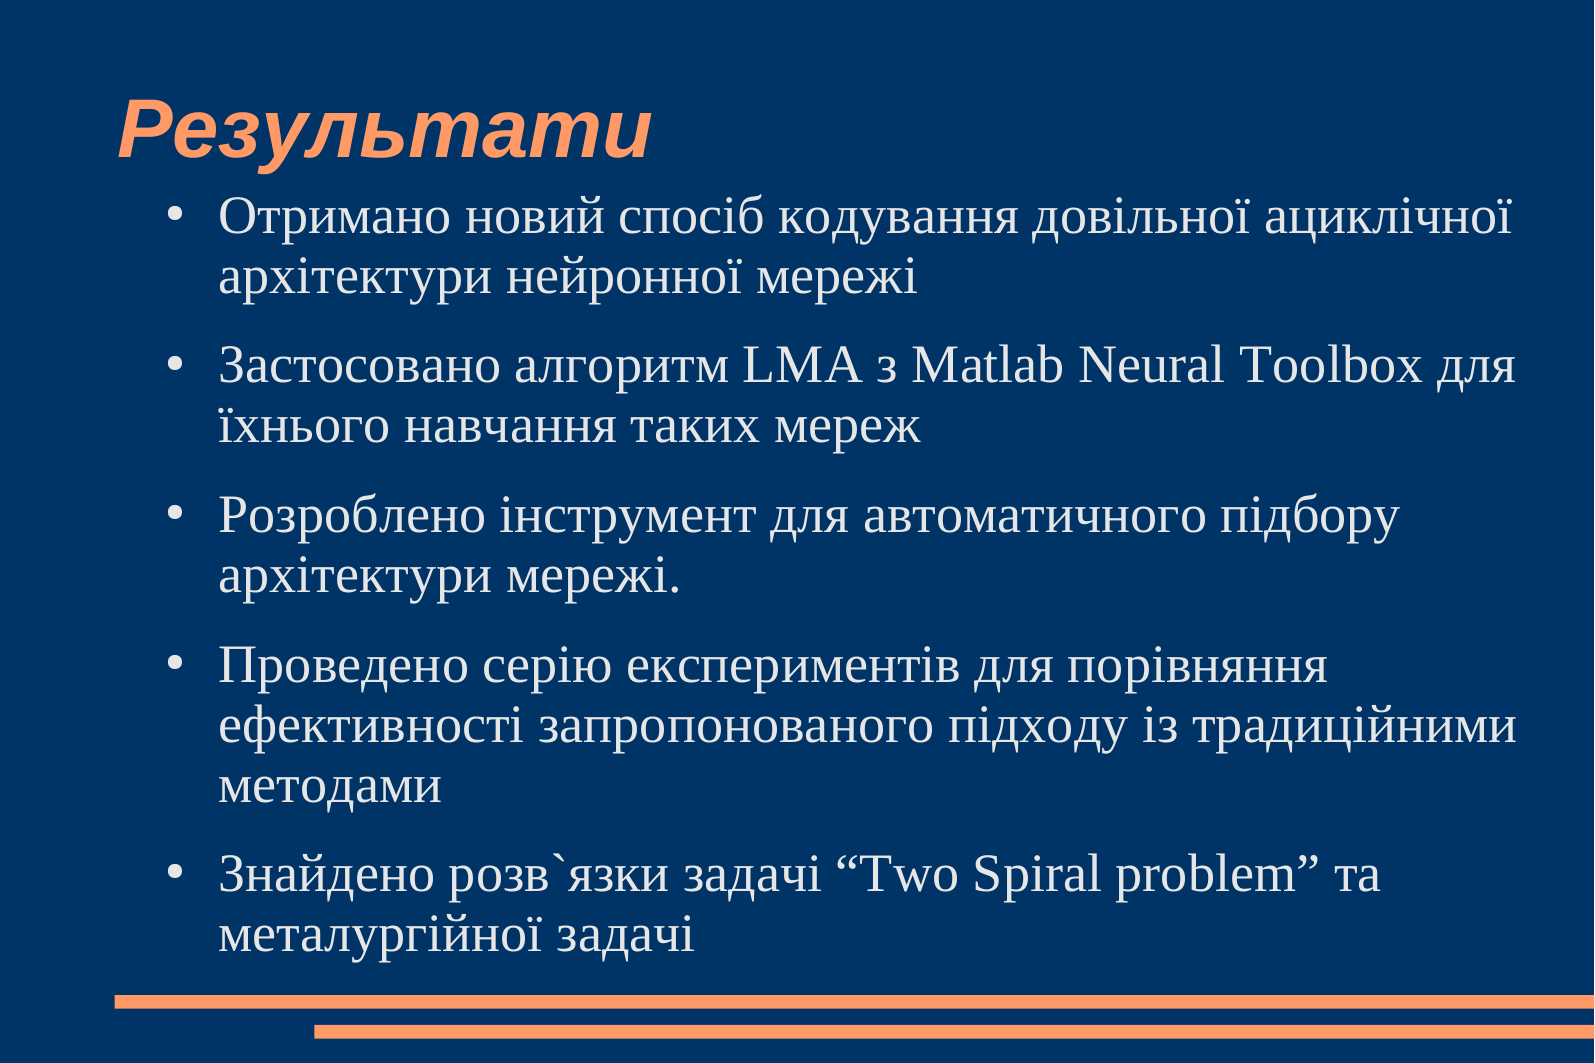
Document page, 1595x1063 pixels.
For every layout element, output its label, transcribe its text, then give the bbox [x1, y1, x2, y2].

title Результати [117, 39, 1479, 218]
list Отримано новий спосіб кодування довільної ациклічної архітектури нейронної мережі Застосовано алгоритм LMA з Matlab Neural Toolbox для їхнього навчання таких мереж Розроблено інструмент для автоматичного підбору архітектури мережі. Проведено серію експериментів для порівняння ефективності запропонованого підходу із традиційними методами Знайдено розв`язки задачі “Two Spiral problem” та металургійної задачі [147, 185, 1536, 975]
